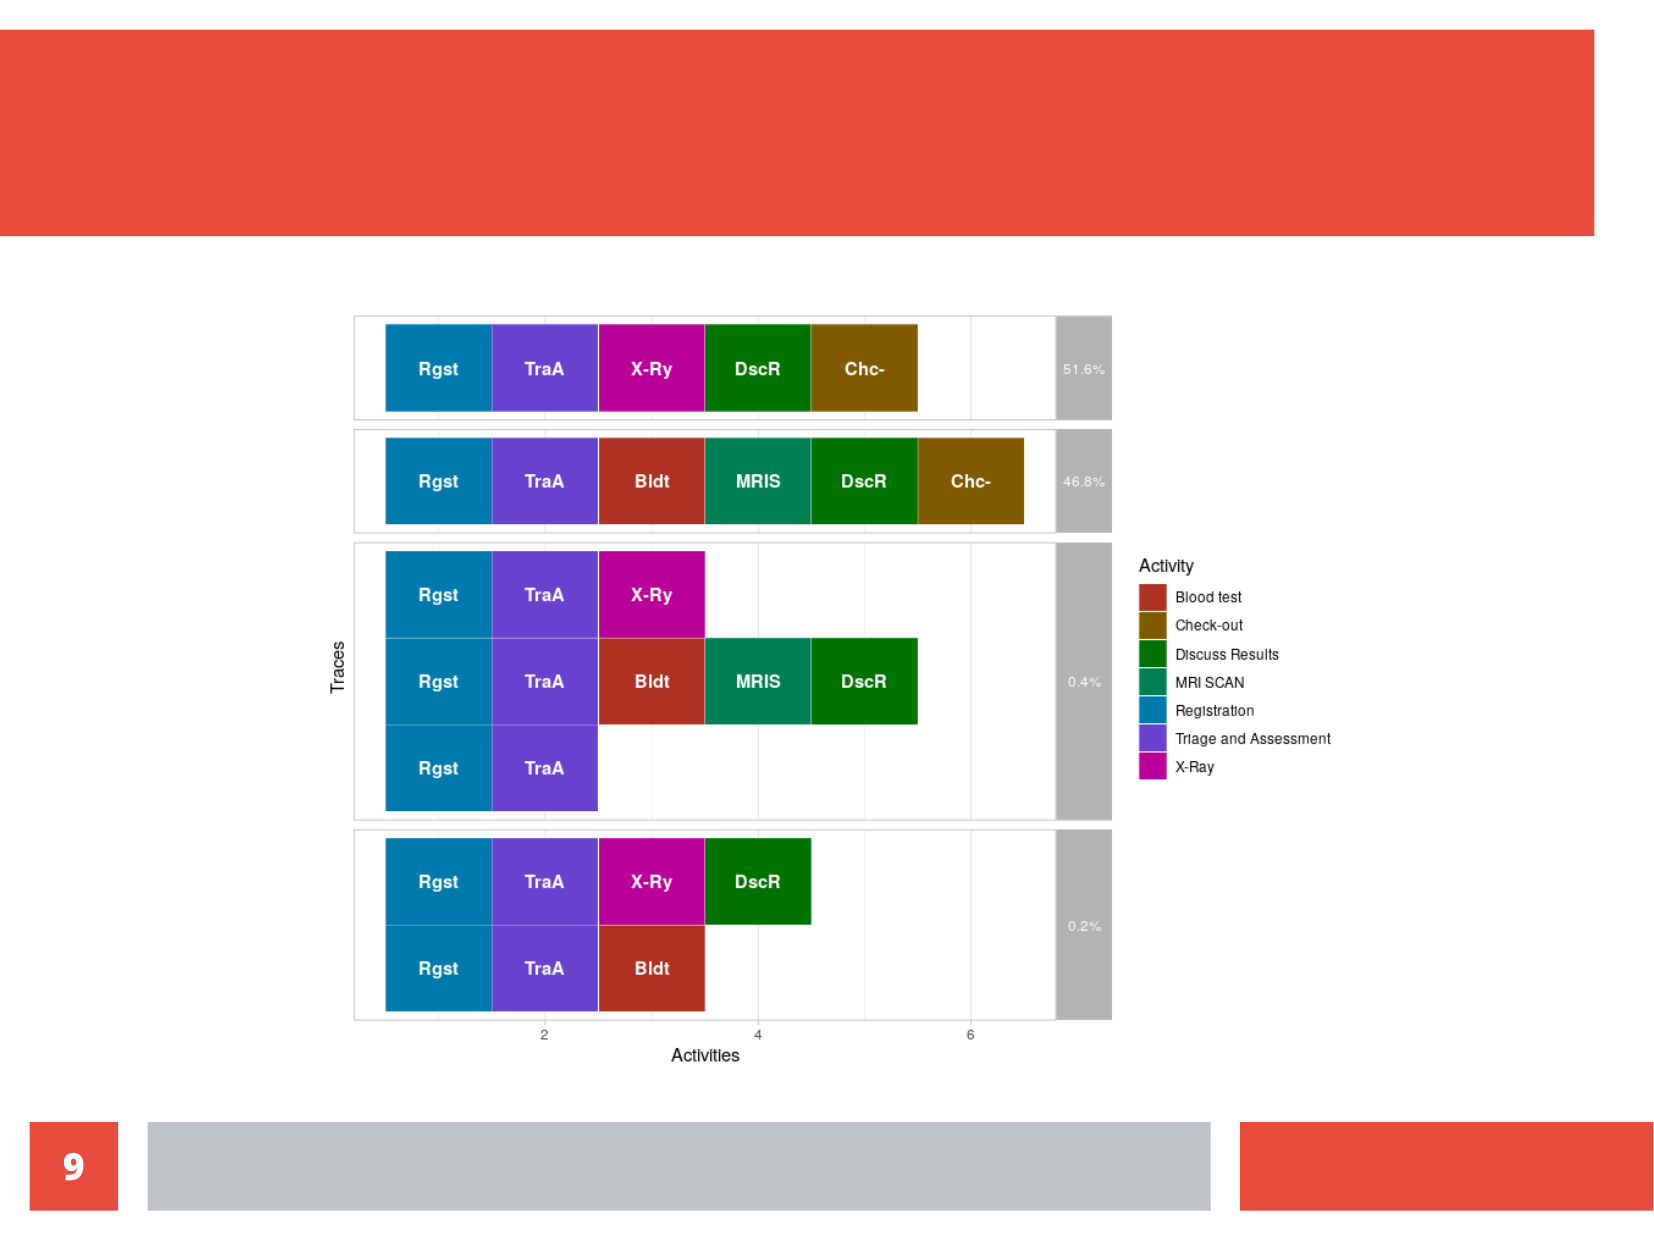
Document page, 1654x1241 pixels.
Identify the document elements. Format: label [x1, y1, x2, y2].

picture [322, 307, 1349, 1075]
